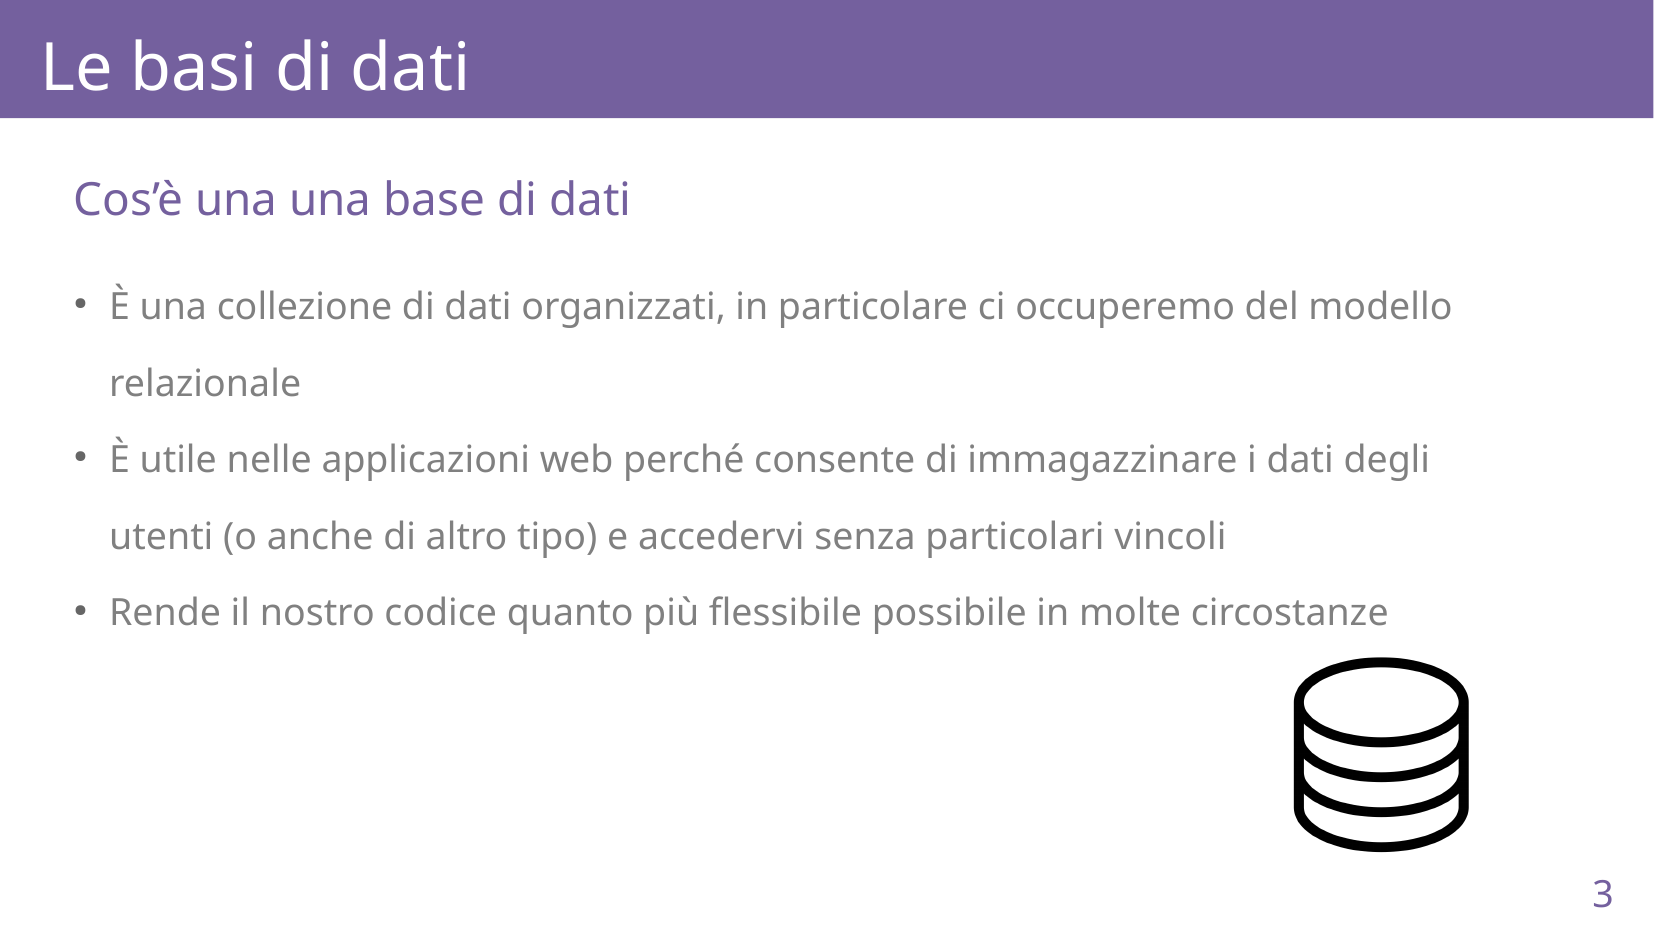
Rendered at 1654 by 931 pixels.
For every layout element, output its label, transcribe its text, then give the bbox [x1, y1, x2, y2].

text_box Le basi di dati [25, 11, 942, 107]
text_box <numero> [1510, 860, 1654, 931]
text_box [0, 0, 1654, 119]
picture [1284, 651, 1477, 857]
text_box Cos’è una una base di dati [59, 158, 1107, 229]
text_box È una collezione di dati organizzati, in particolare ci occuperemo del modello relazionale È utile nelle applicazioni web perché consente di immagazzinare i dati degli utenti (o anche di altro tipo) e accedervi senza particolari vincoli Rende il nostro codice quanto più flessibile possibile in molte circostanze [59, 246, 1599, 599]
